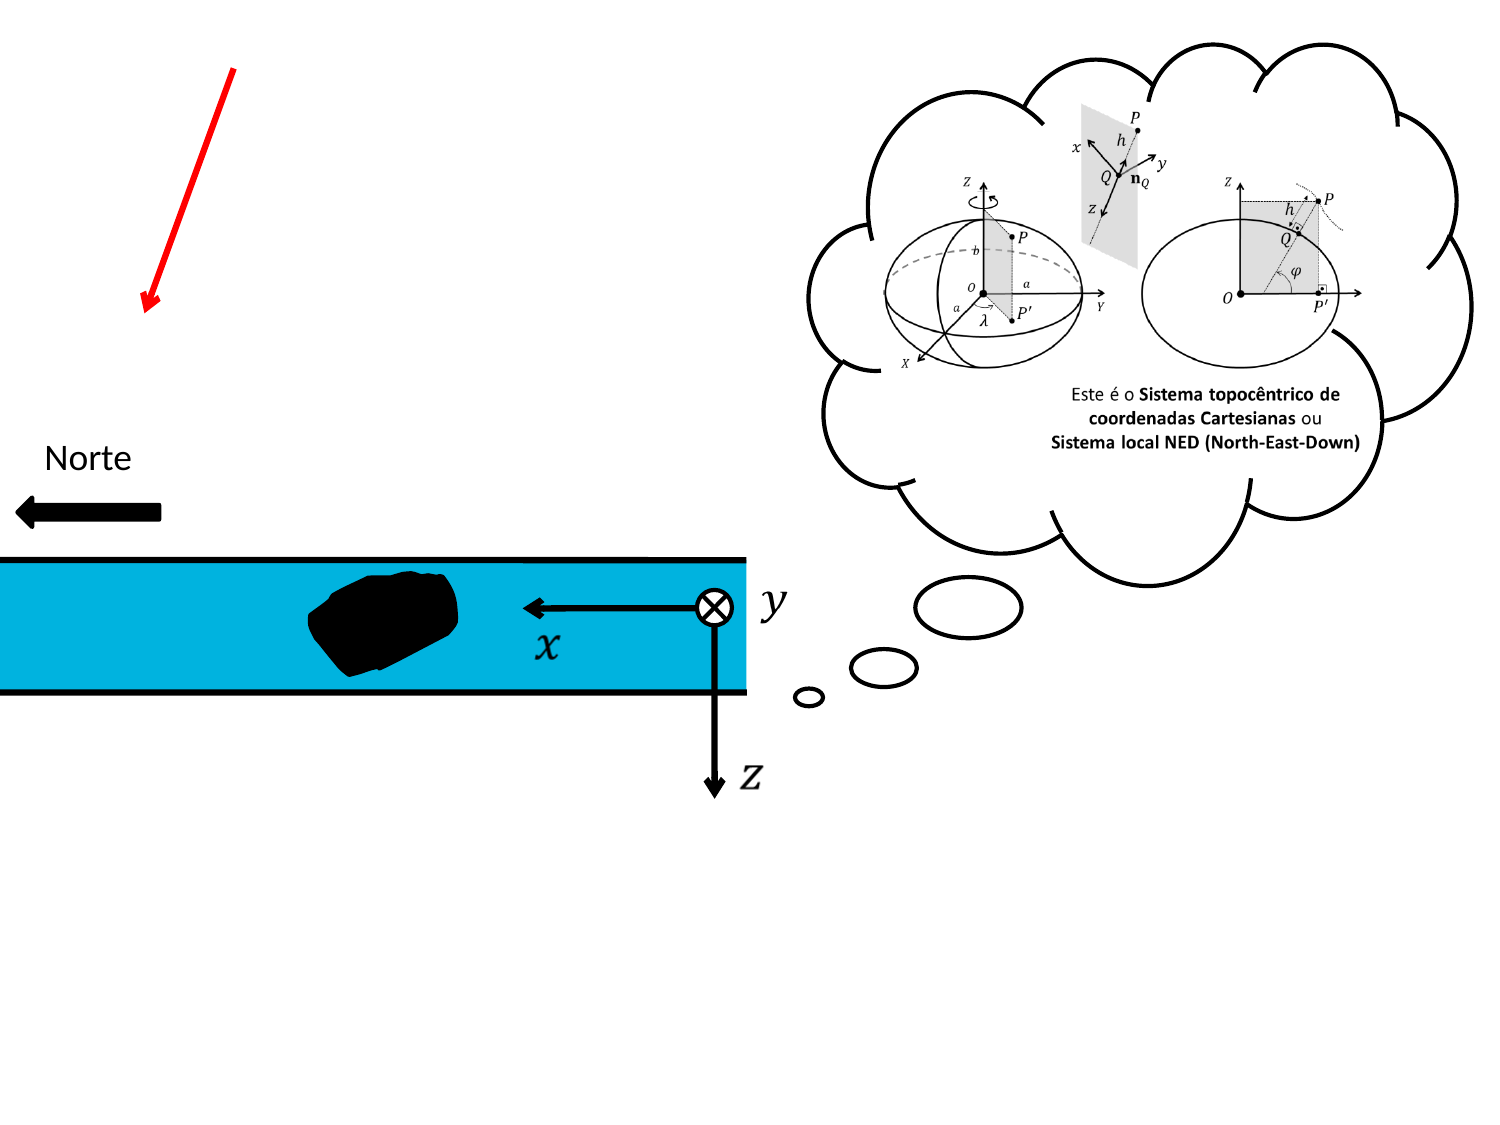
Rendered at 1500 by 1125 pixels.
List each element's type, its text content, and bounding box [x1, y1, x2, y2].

picture [883, 103, 1372, 466]
text_box [0, 562, 810, 689]
text_box [17, 497, 160, 528]
text_box Norte [17, 425, 160, 485]
text_box [718, 734, 786, 811]
picture [883, 103, 921, 141]
